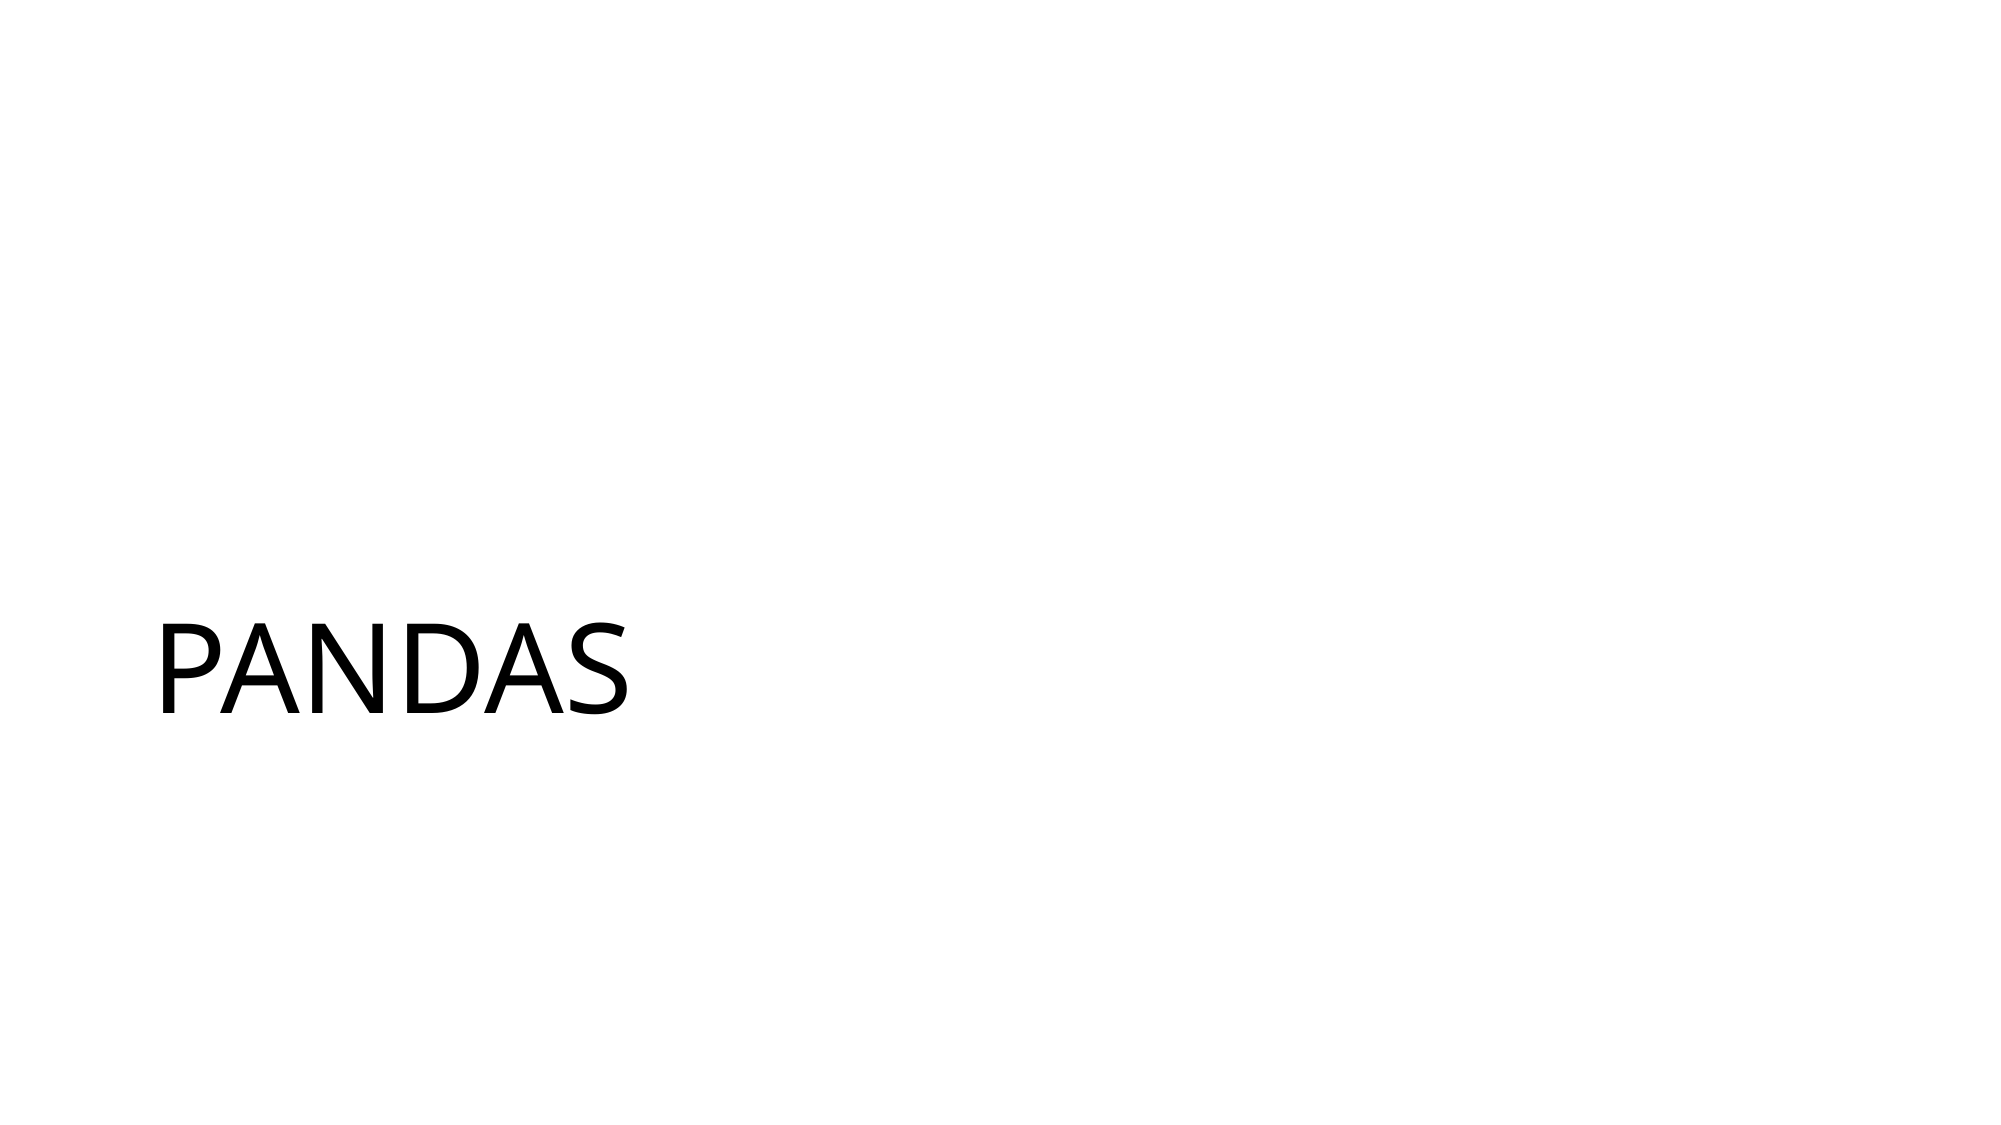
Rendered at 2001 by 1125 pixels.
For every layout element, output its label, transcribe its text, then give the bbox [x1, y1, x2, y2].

title PANDAS [136, 280, 1862, 749]
